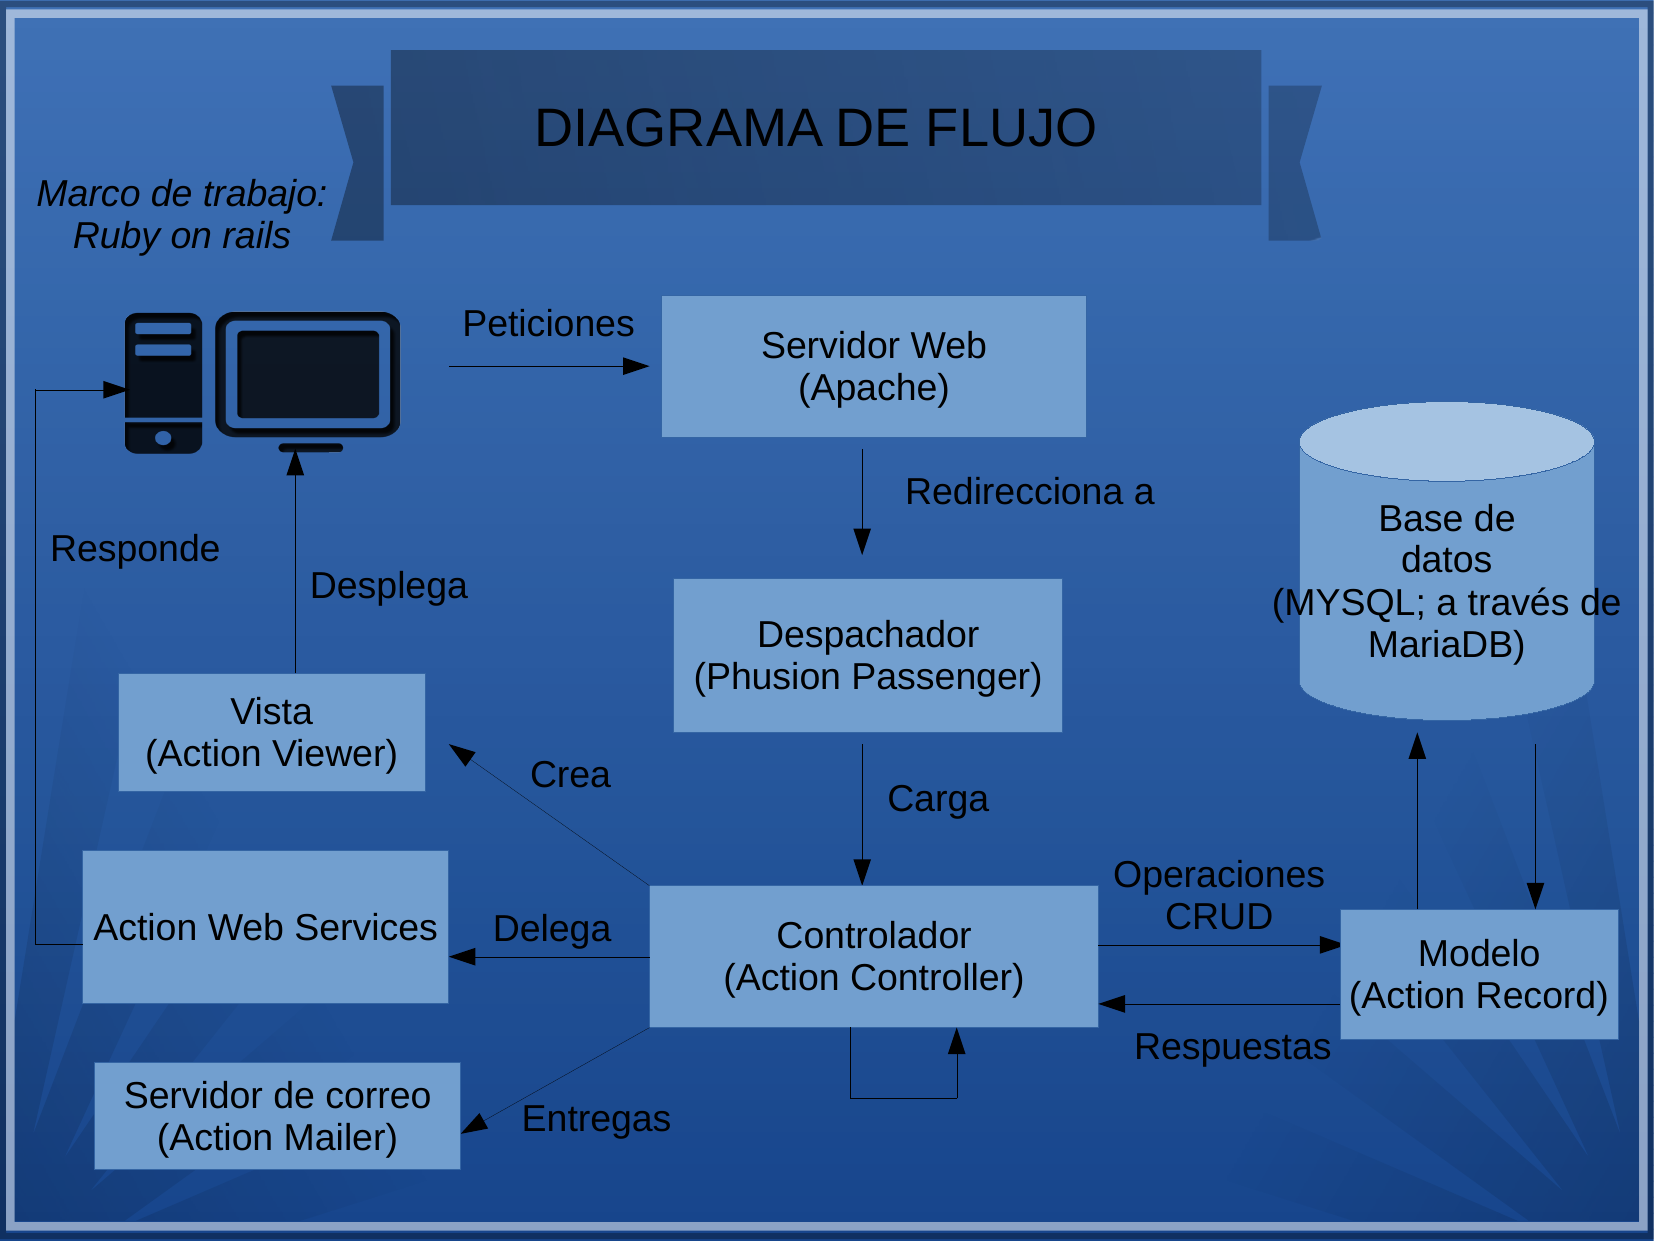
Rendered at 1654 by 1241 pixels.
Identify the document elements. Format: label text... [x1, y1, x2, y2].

text_box Redirecciona a [890, 462, 1170, 520]
text_box Modelo (Action Record) [1340, 909, 1619, 1040]
text_box Desplega [295, 557, 483, 615]
text_box Servidor Web (Apache) [661, 295, 1087, 438]
text_box Operaciones CRUD [1098, 846, 1341, 945]
text_box DIAGRAMA DE FLUJO [519, 89, 1174, 166]
text_box Peticiones [447, 295, 650, 353]
text_box Respuestas [1119, 1017, 1347, 1075]
text_box Delega [478, 899, 626, 957]
text_box Controlador (Action Controller) [649, 885, 1099, 1028]
text_box Responde [35, 519, 236, 577]
text_box Despachador (Phusion Passenger) [673, 578, 1063, 733]
text_box Servidor de correo (Action Mailer) [94, 1062, 461, 1170]
picture [111, 213, 414, 473]
text_box Base de datos (MYSQL; a través de MariaDB) [1299, 445, 1595, 721]
text_box Action Web Services [82, 850, 449, 1004]
text_box Marco de trabajo: Ruby on rails [21, 165, 343, 276]
text_box Entregas [506, 1089, 687, 1147]
text_box Crea [515, 746, 626, 804]
text_box Vista (Action Viewer) [118, 673, 426, 792]
text_box Carga [872, 769, 1004, 827]
